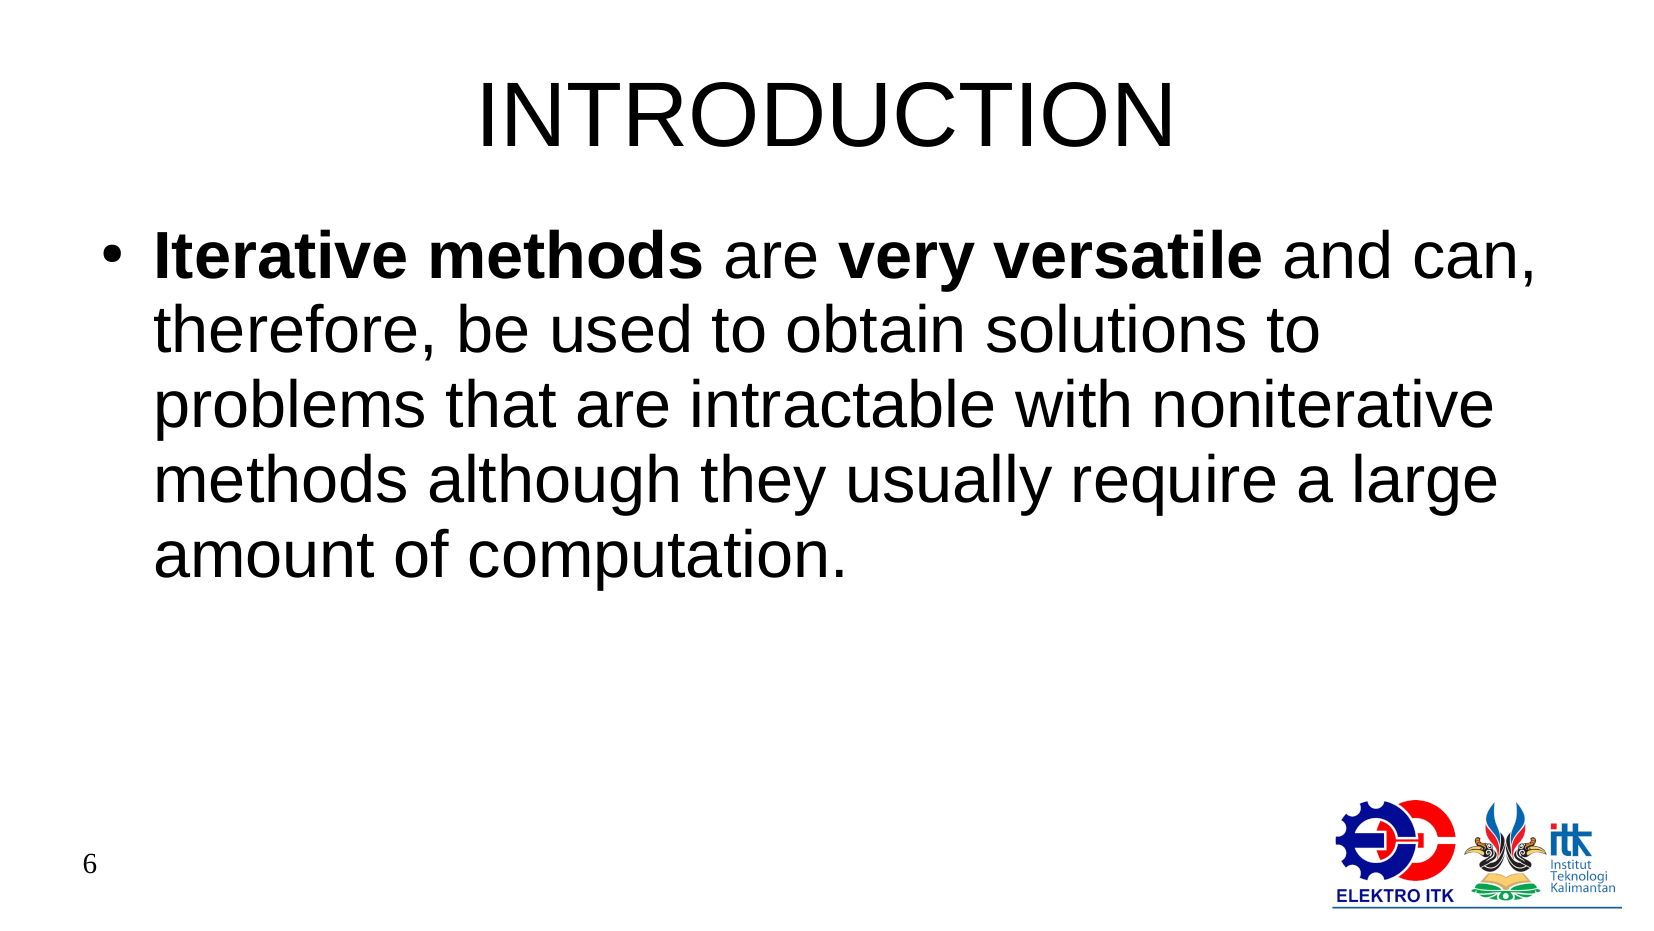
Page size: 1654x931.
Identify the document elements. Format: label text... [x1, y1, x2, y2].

list Iterative methods are very versatile and can, therefore, be used to obtain solutions to problems that are intractable with noniterative methods although they usually require a large amount of computation. [82, 217, 1571, 758]
picture [1332, 800, 1622, 918]
title INTRODUCTION [82, 37, 1571, 193]
